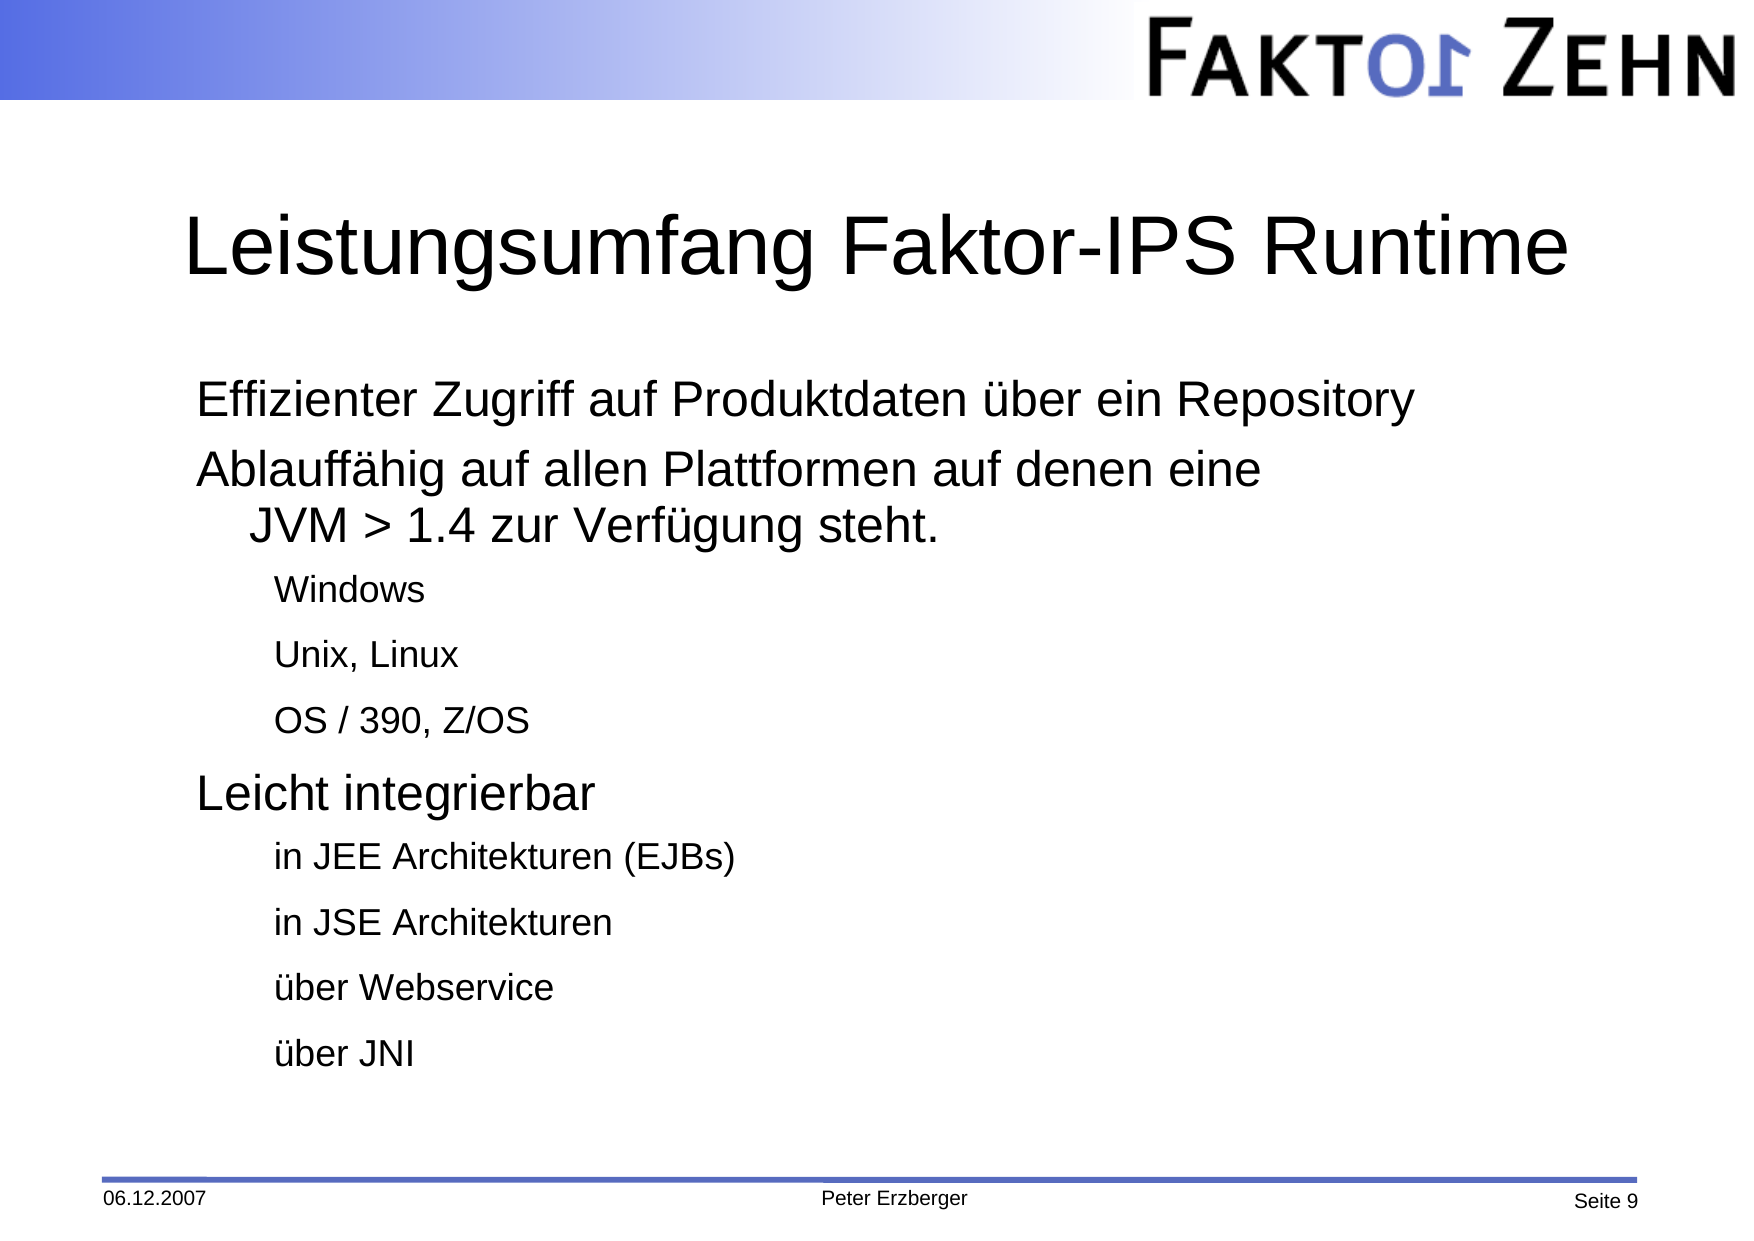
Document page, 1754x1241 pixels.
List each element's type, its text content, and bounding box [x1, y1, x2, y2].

picture [1133, 2, 1749, 105]
list Effizienter Zugriff auf Produktdaten über ein Repository Ablauffähig auf allen Plattformen auf denen eine JVM > 1.4 zur Verfügung steht. Windows Unix, Linux OS / 390, Z/OS Leicht integrierbar in JEE Architekturen (EJBs) in JSE Architekturen über Webservice über JNI [179, 371, 1576, 1078]
title Leistungsumfang Faktor-IPS Runtime [179, 142, 1576, 349]
